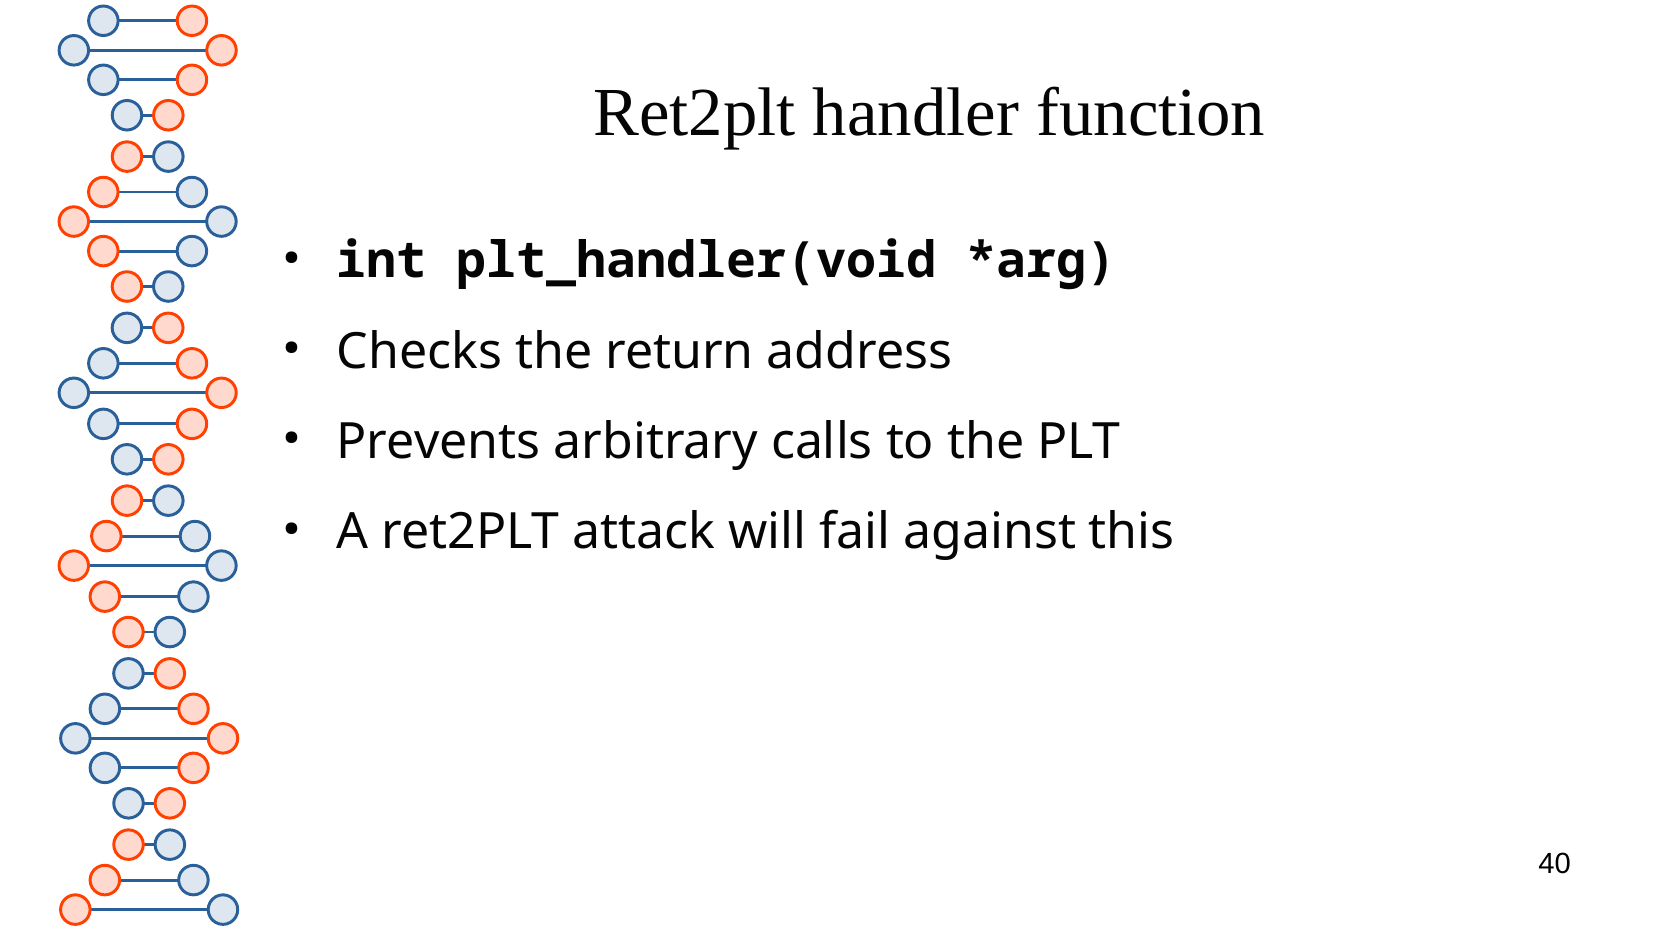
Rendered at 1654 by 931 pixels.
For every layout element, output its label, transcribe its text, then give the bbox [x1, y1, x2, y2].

list int plt_handler(void *arg) Checks the return address Prevents arbitrary calls to the PLT A ret2PLT attack will fail against this [265, 224, 1595, 764]
title Ret2plt handler function [265, 35, 1595, 189]
